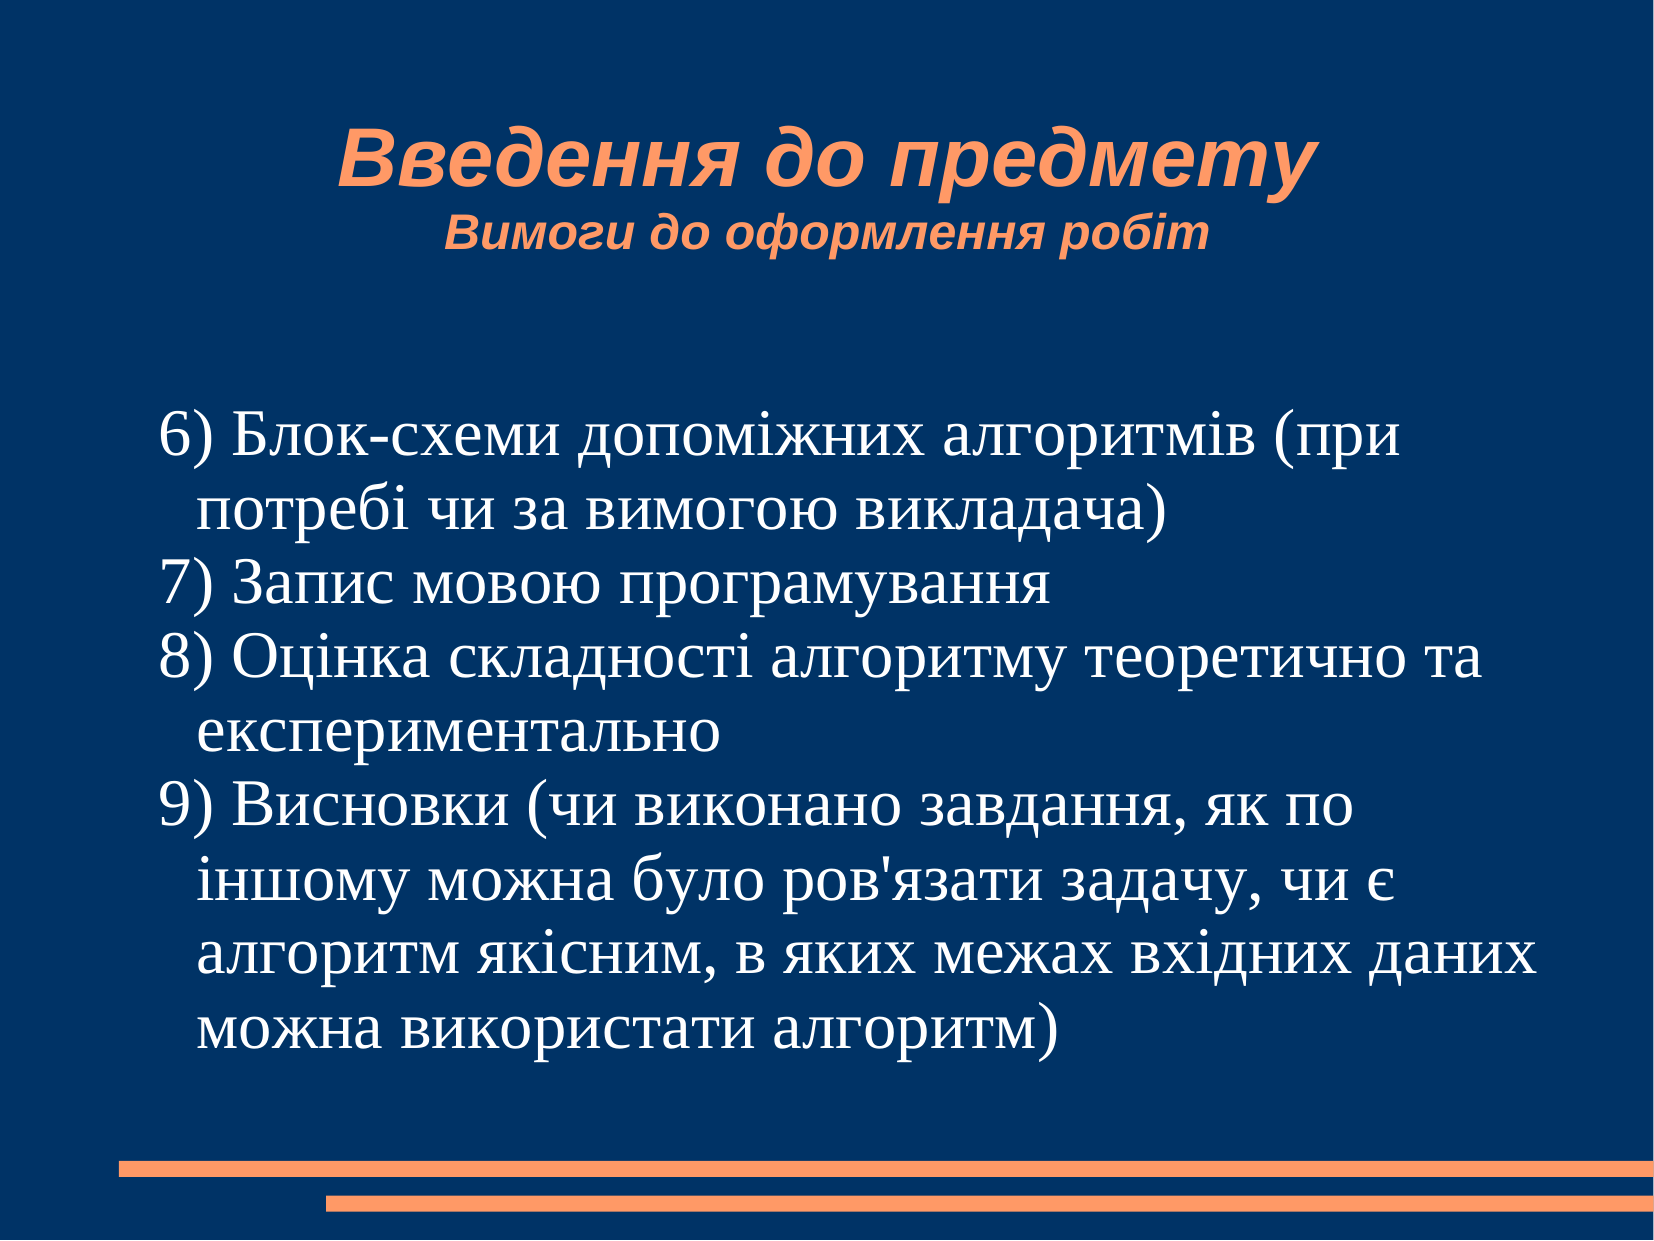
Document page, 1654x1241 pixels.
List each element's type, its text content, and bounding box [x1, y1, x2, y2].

title Введення до предмету Вимоги до оформлення робіт [121, 46, 1534, 325]
list 6) Блок-схеми допоміжних алгоритмів (при потребі чи за вимогою викладача) 7) Запис мовою програмування 8) Оцінка складності алгоритму теоретично та експериментально 9) Висновки (чи виконано завдання, як по іншому можна було ров'язати задачу, чи є алгоритм якісним, в яких межах вхідних даних можна використати алгоритм) [121, 322, 1561, 1137]
